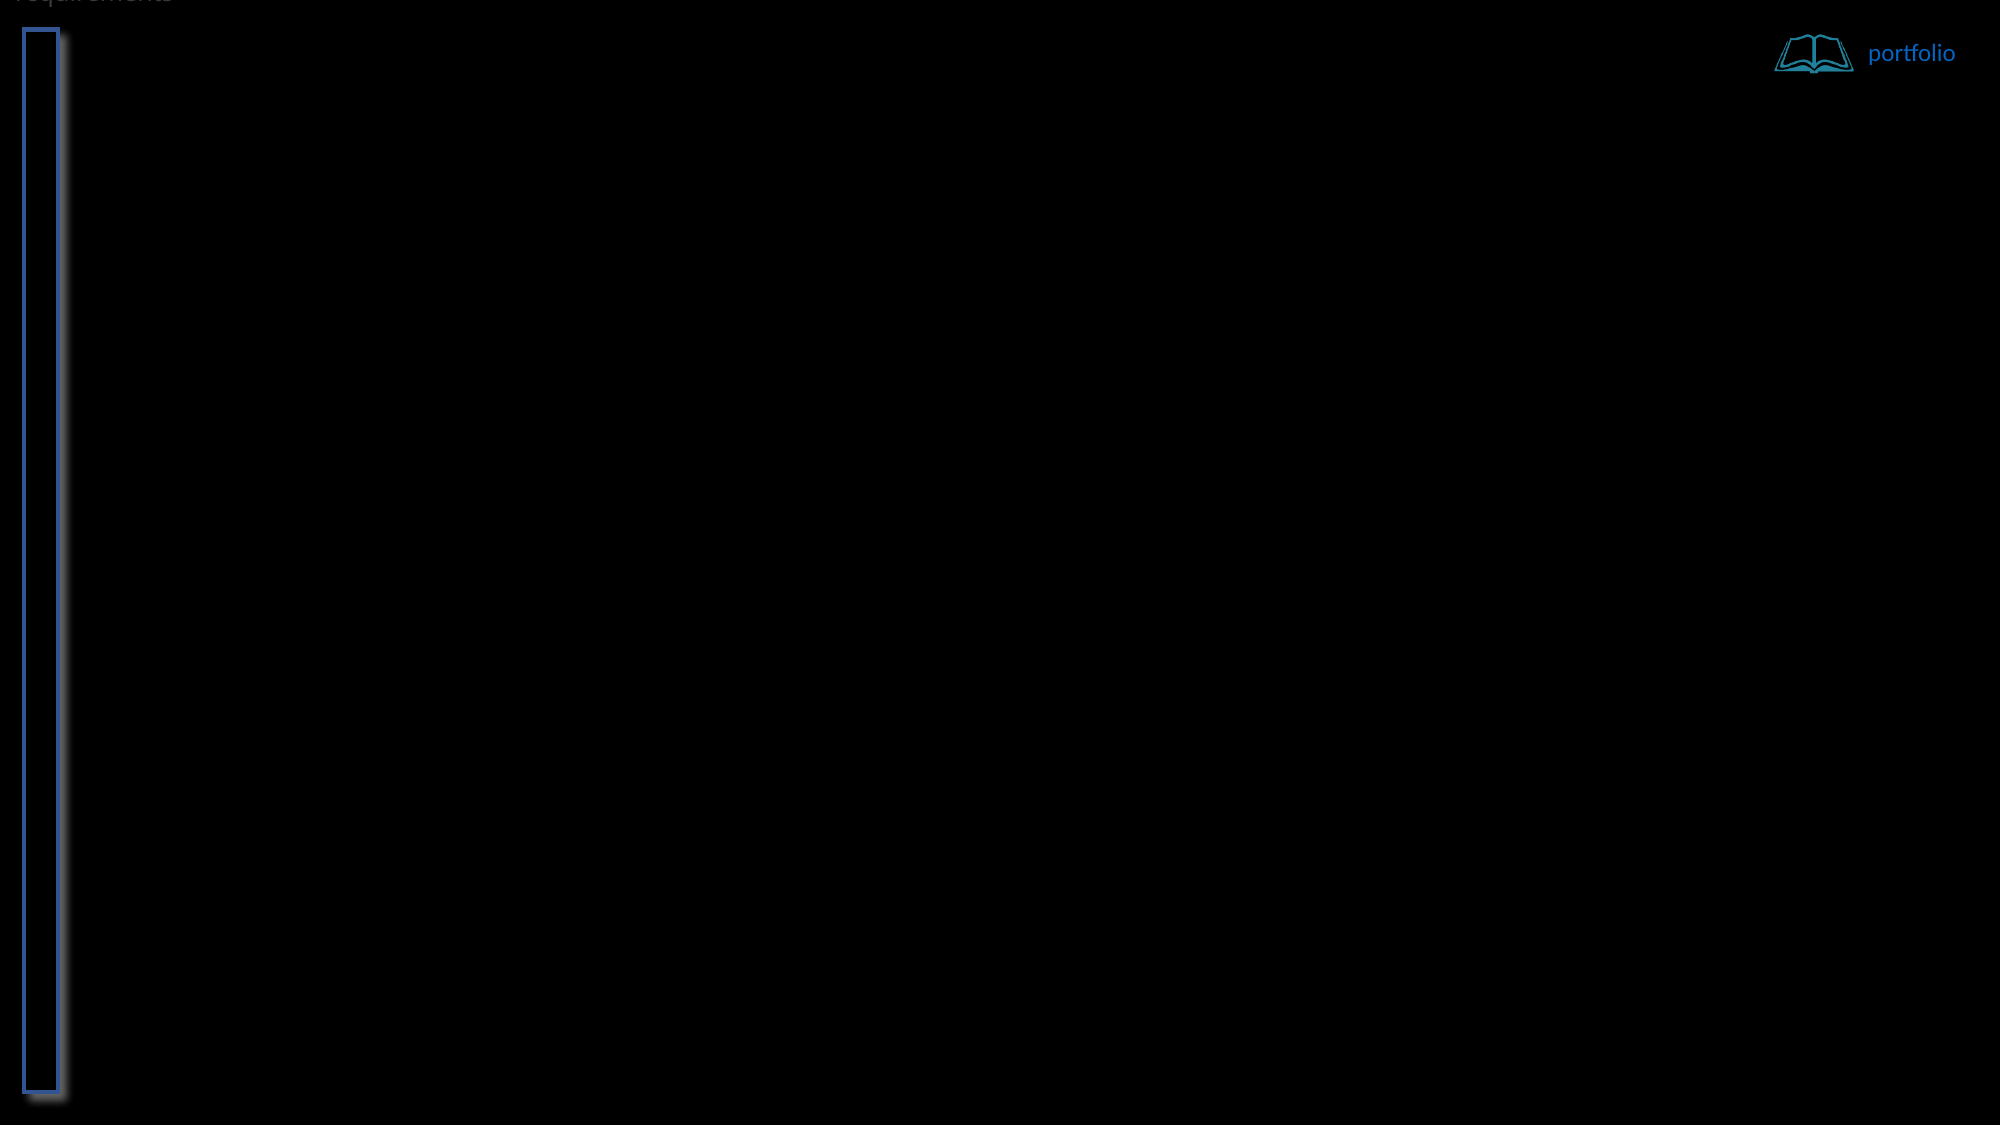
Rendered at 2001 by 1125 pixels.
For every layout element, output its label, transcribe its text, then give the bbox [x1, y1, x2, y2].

text_box portfolio [1853, 29, 1971, 75]
title 1. requirements [0, 0, 192, 1011]
picture [1772, 32, 1854, 76]
text_box [23, 29, 58, 1093]
